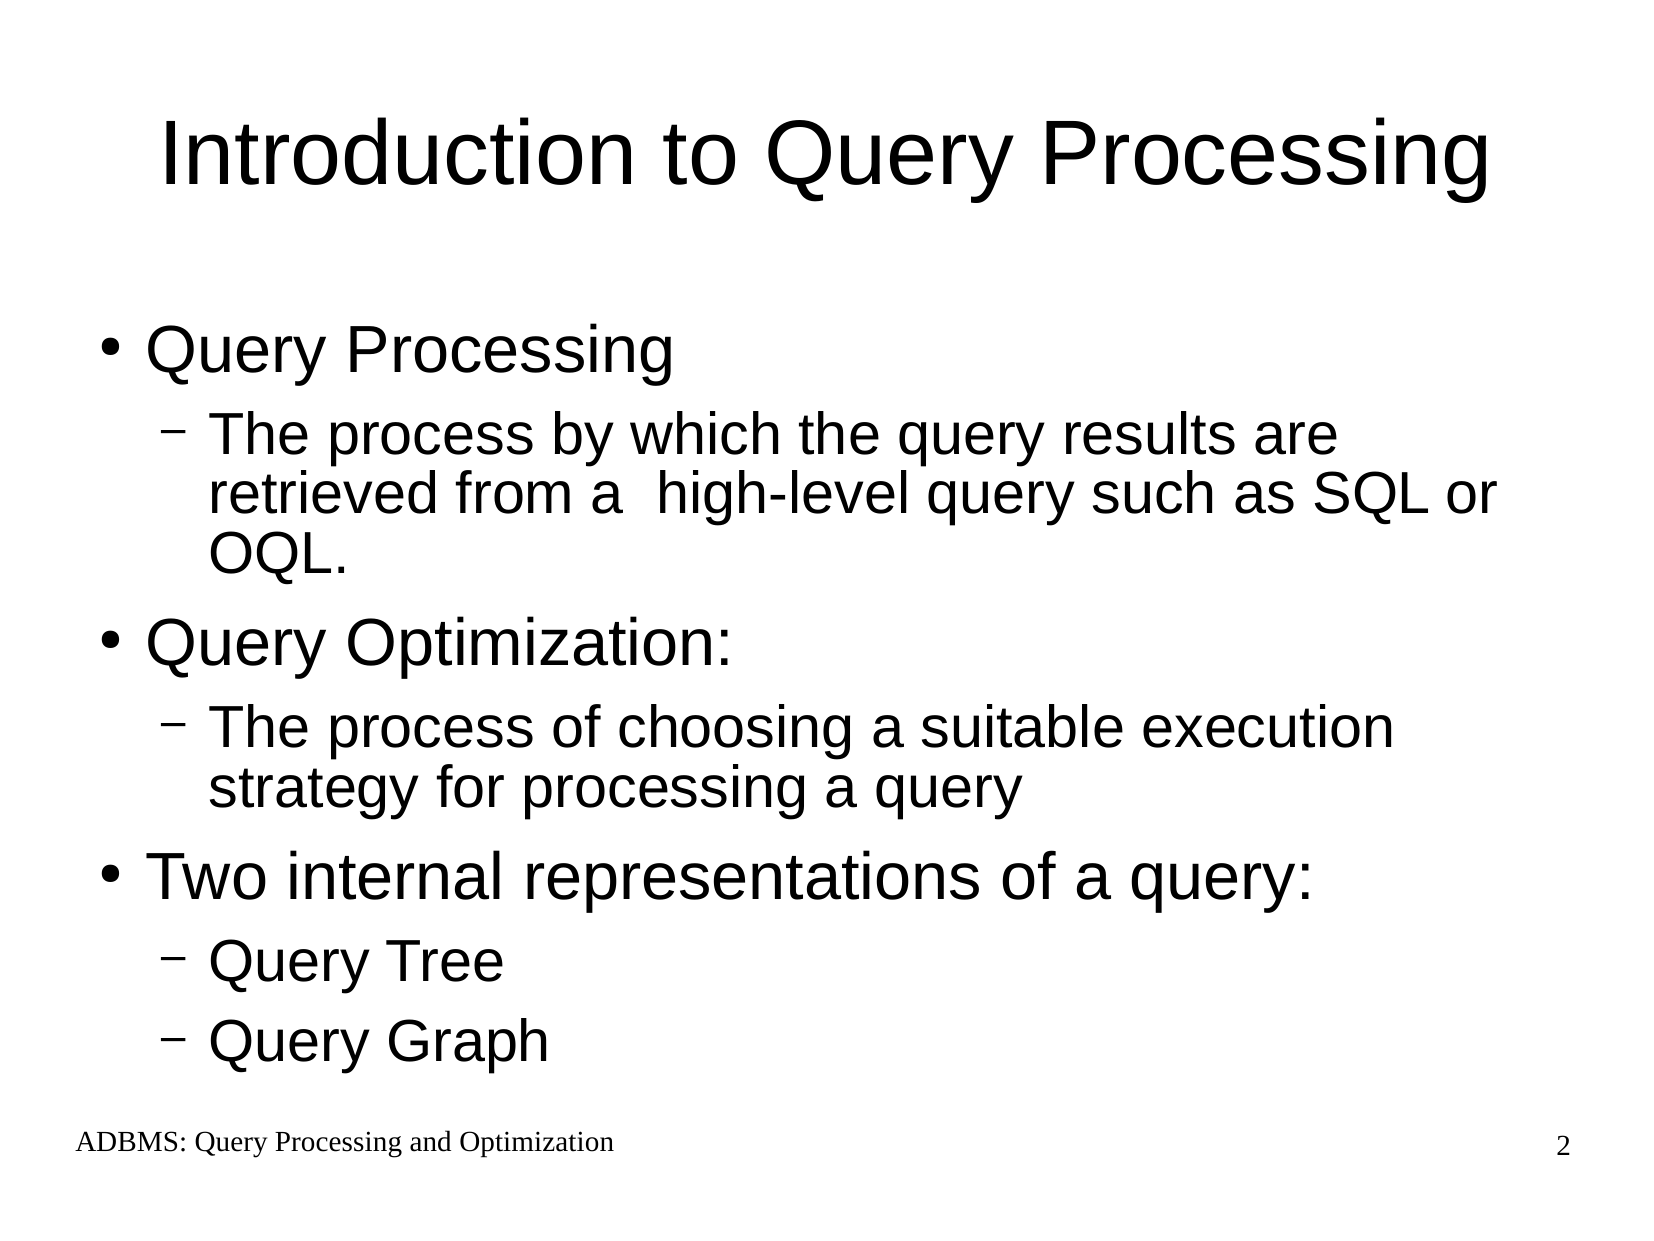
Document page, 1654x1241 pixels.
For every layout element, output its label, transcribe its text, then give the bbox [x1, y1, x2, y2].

list Query Processing The process by which the query results are retrieved from a high-level query such as SQL or OQL. Query Optimization: The process of choosing a suitable execution strategy for processing a query Two internal representations of a query: Query Tree Query Graph [82, 290, 1571, 1081]
title Introduction to Query Processing [82, 49, 1571, 257]
